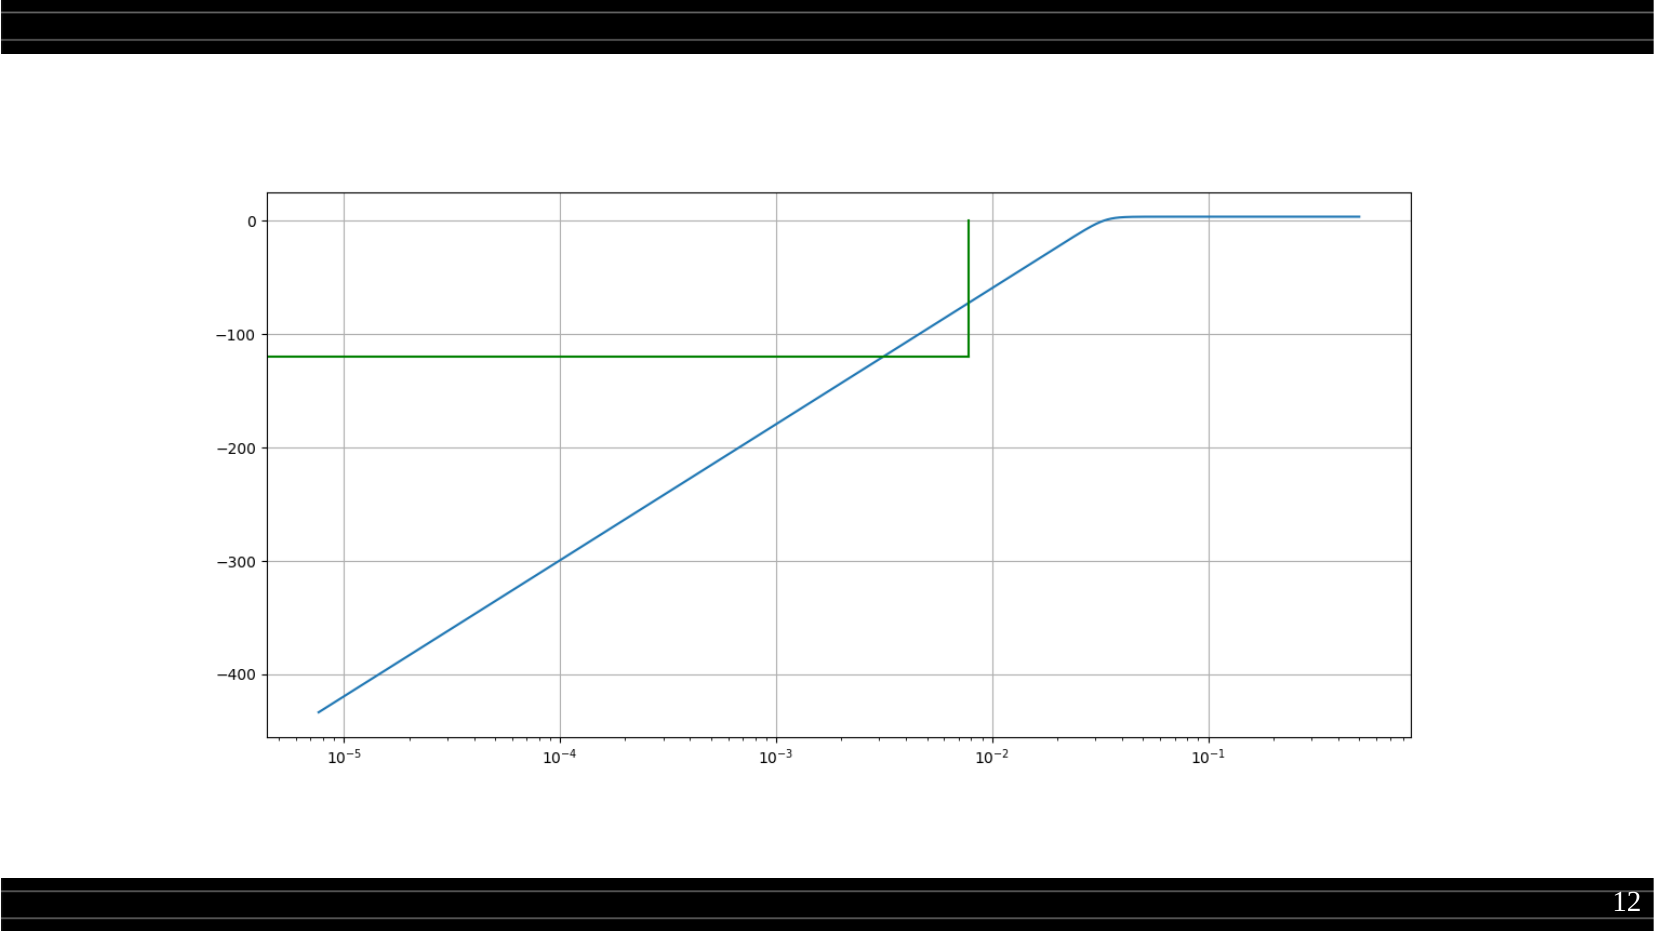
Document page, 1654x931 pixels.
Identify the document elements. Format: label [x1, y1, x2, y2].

picture [1, 878, 1654, 931]
picture [82, 107, 1559, 815]
picture [1, 0, 1654, 54]
